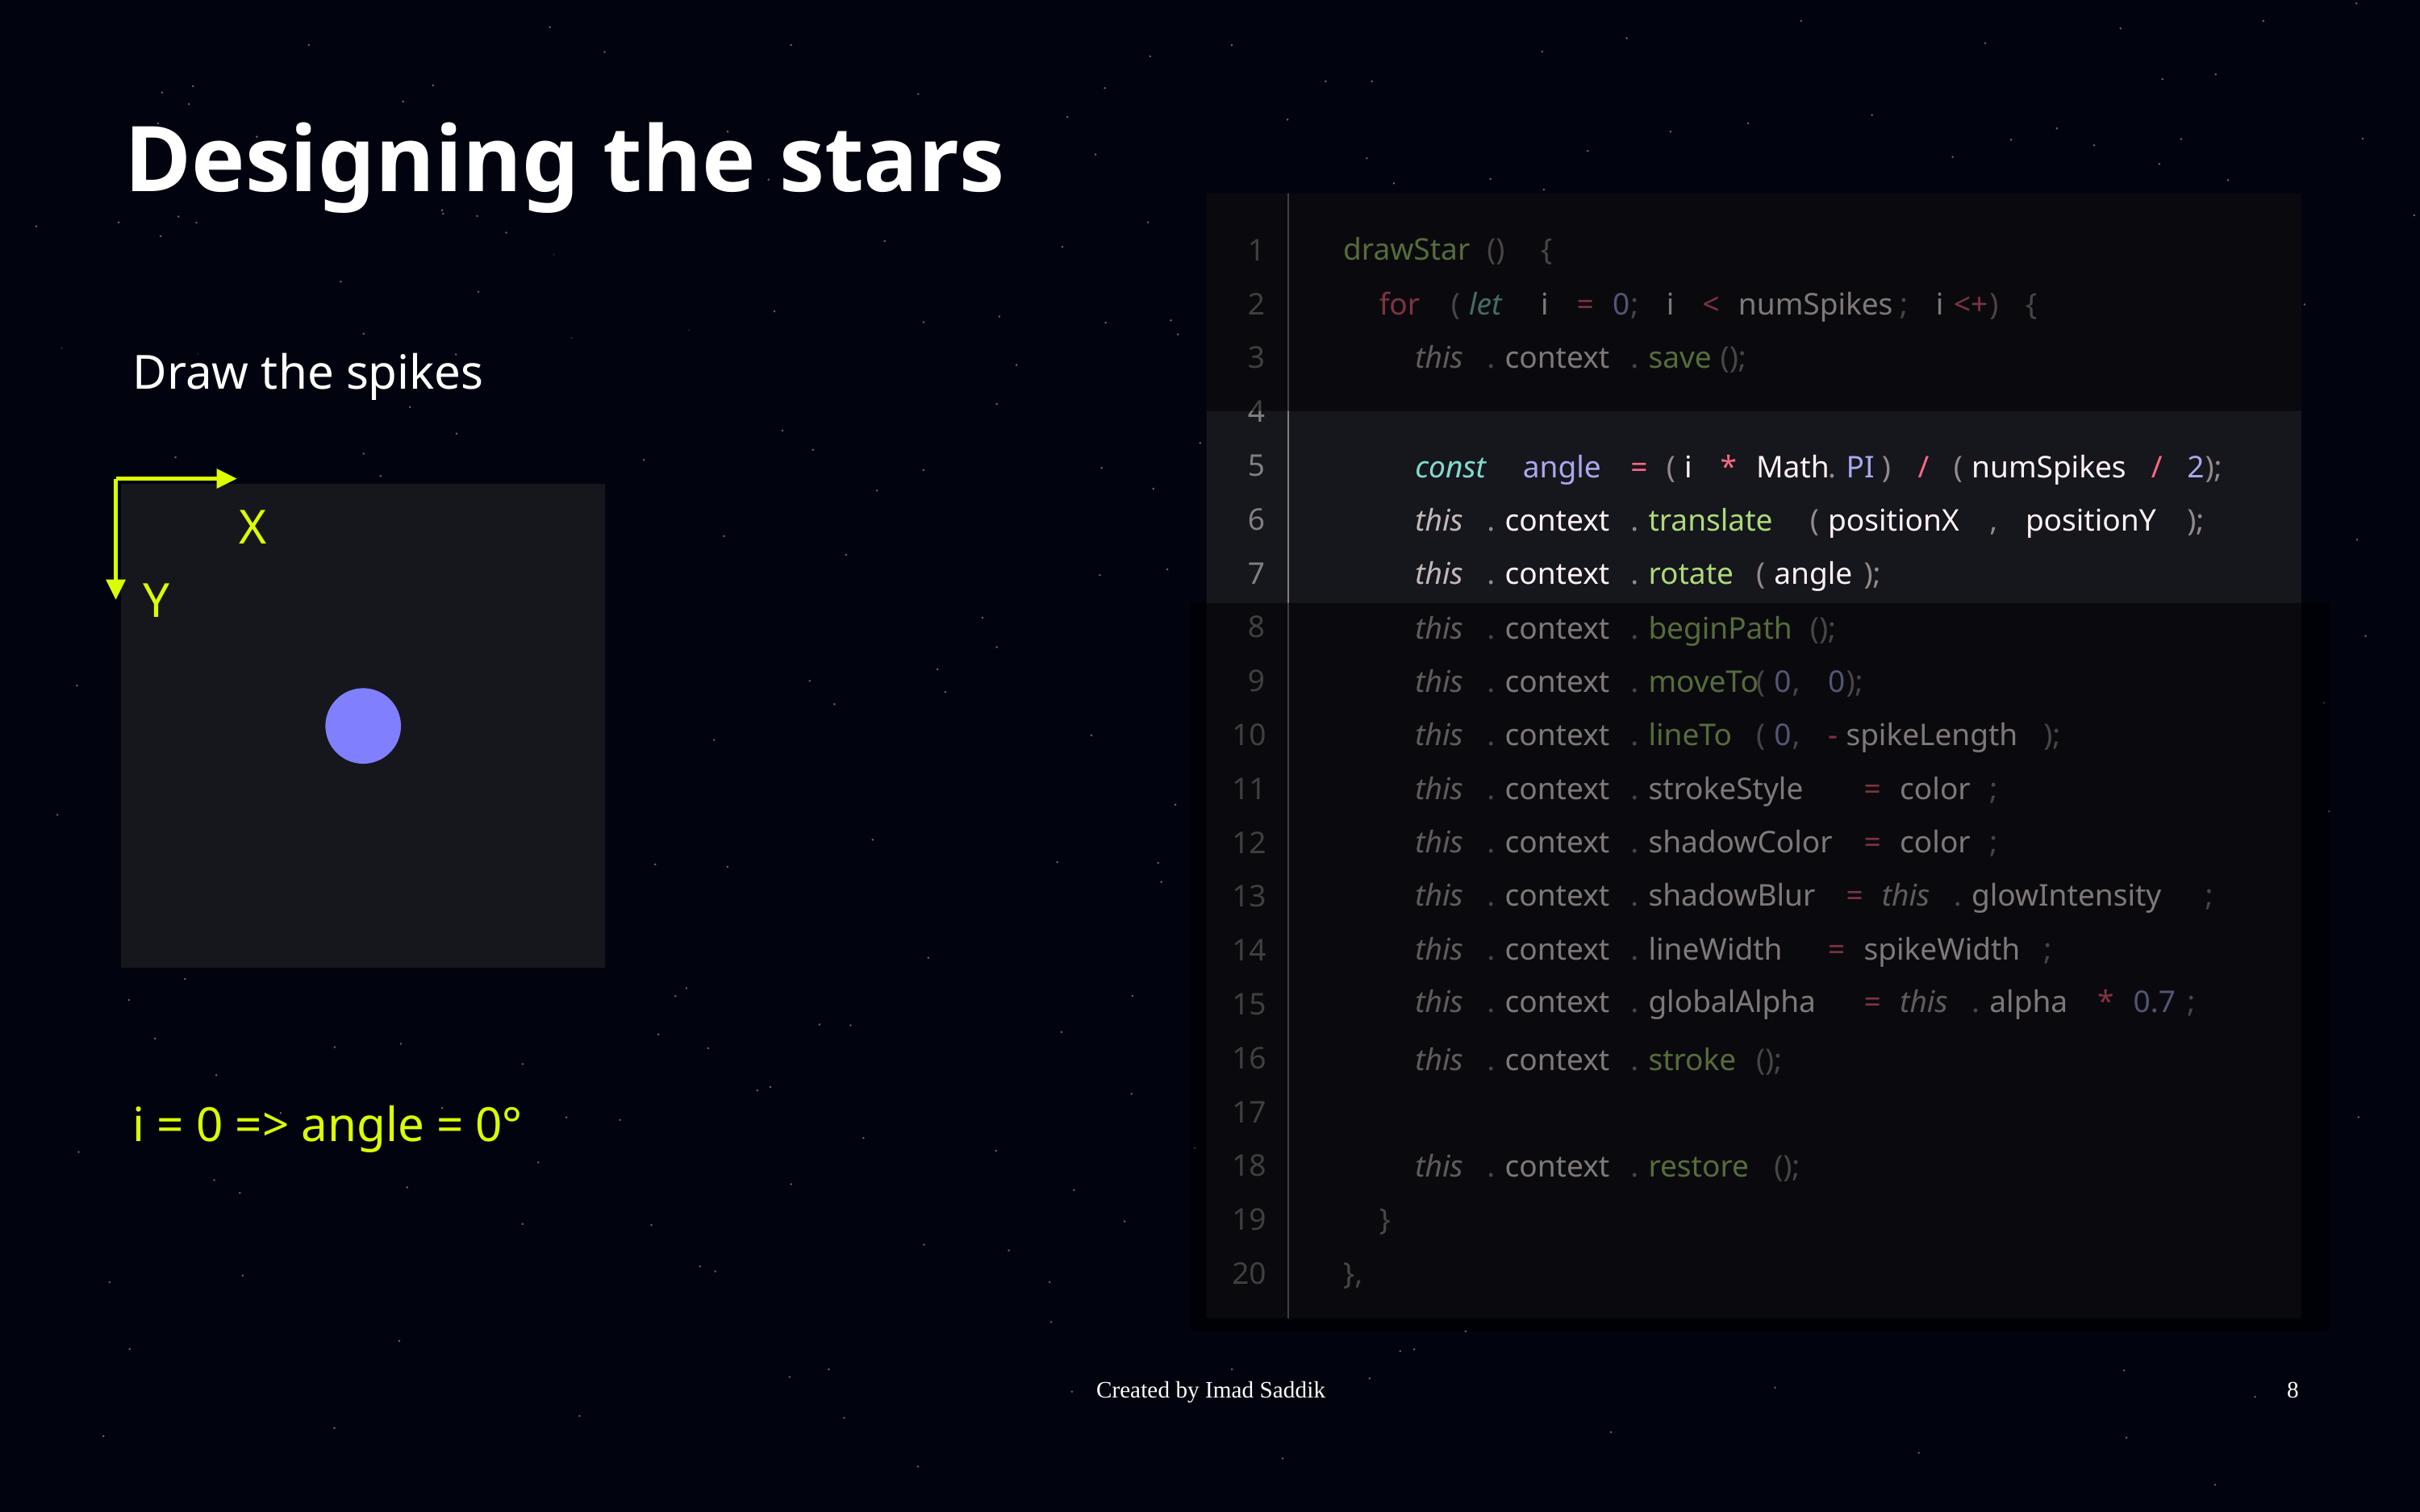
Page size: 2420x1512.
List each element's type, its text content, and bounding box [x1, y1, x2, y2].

text_box [1206, 194, 2302, 411]
text_box Designing the stars [112, 61, 1411, 251]
text_box Draw the spikes [121, 301, 727, 454]
picture [1206, 411, 2302, 602]
text_box Y [131, 564, 223, 634]
text_box X [227, 490, 319, 560]
text_box i = 0 => angle = 0° [121, 1089, 727, 1158]
picture [121, 484, 606, 968]
text_box [1190, 602, 2330, 1331]
